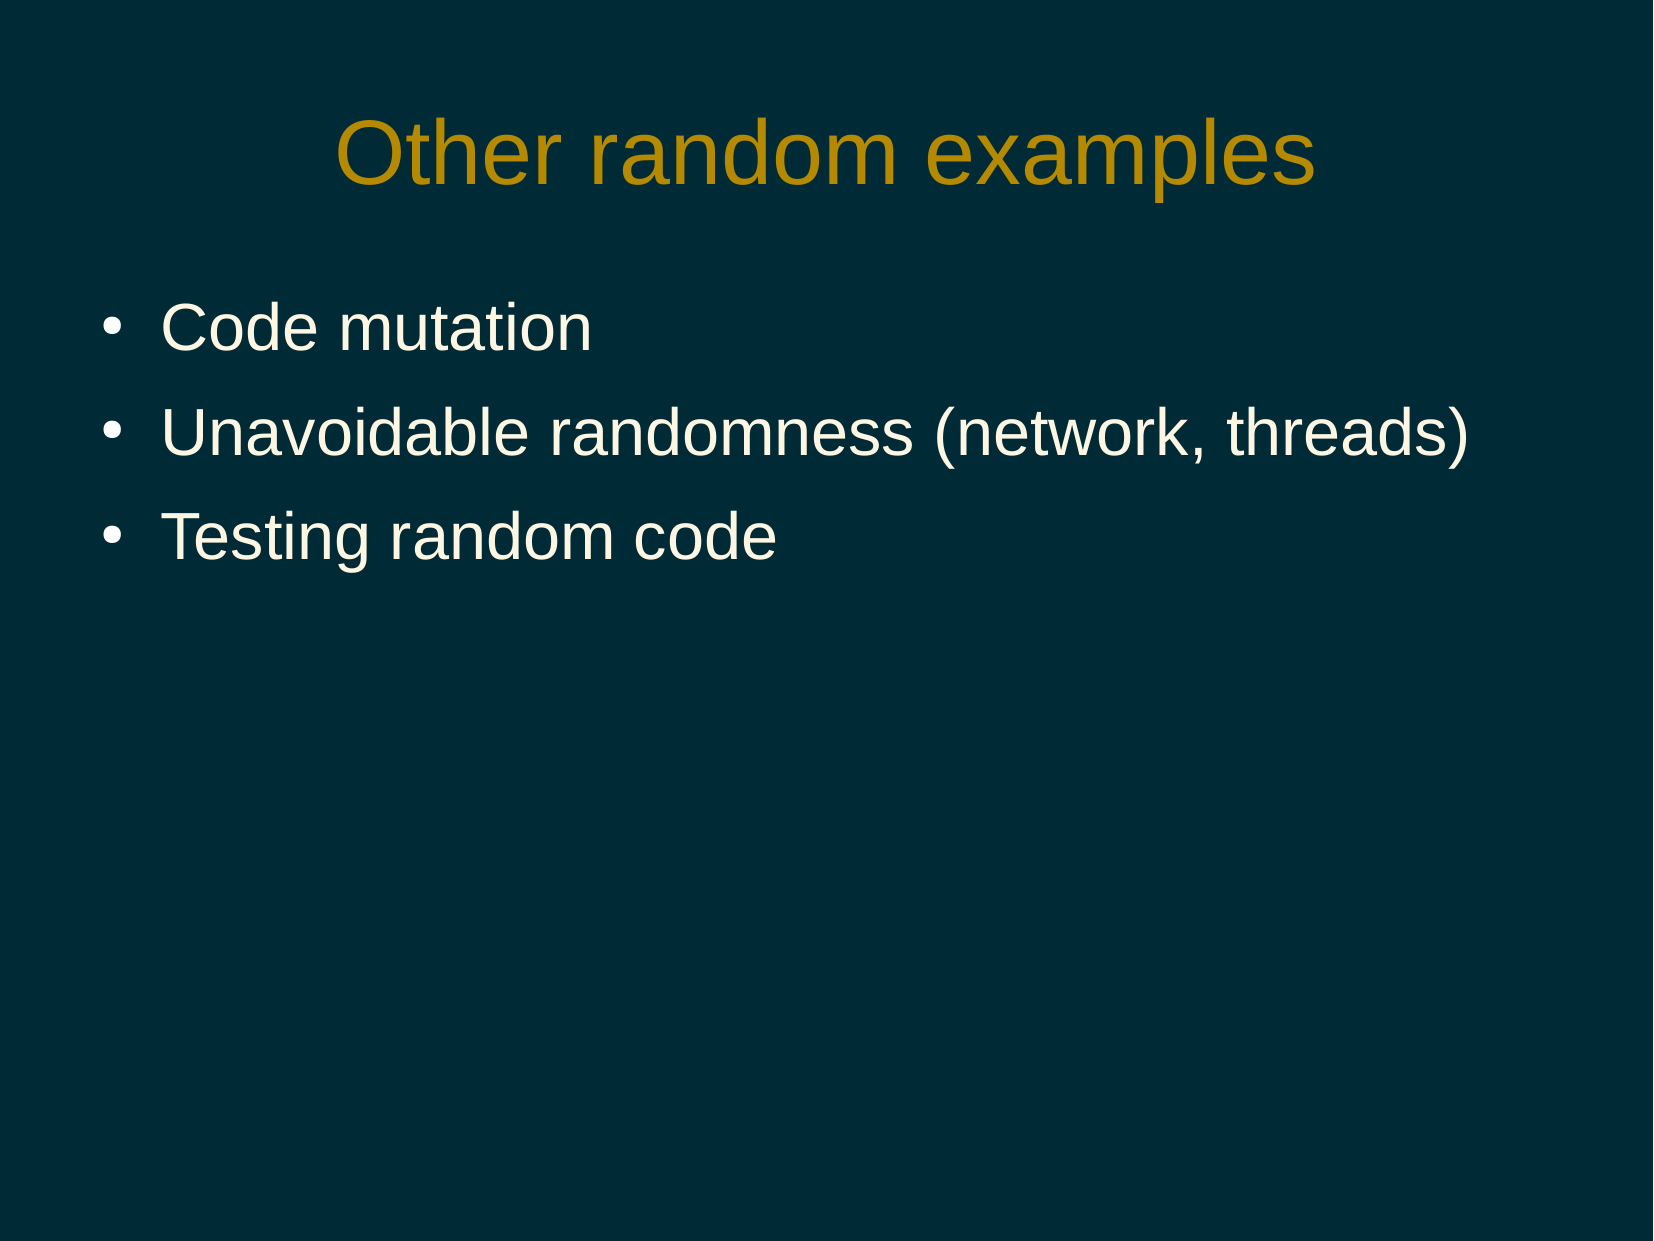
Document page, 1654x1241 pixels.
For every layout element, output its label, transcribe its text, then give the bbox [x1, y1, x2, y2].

title Other random examples [82, 49, 1571, 257]
list Code mutation Unavoidable randomness (network, threads) Testing random code [82, 290, 1571, 1109]
